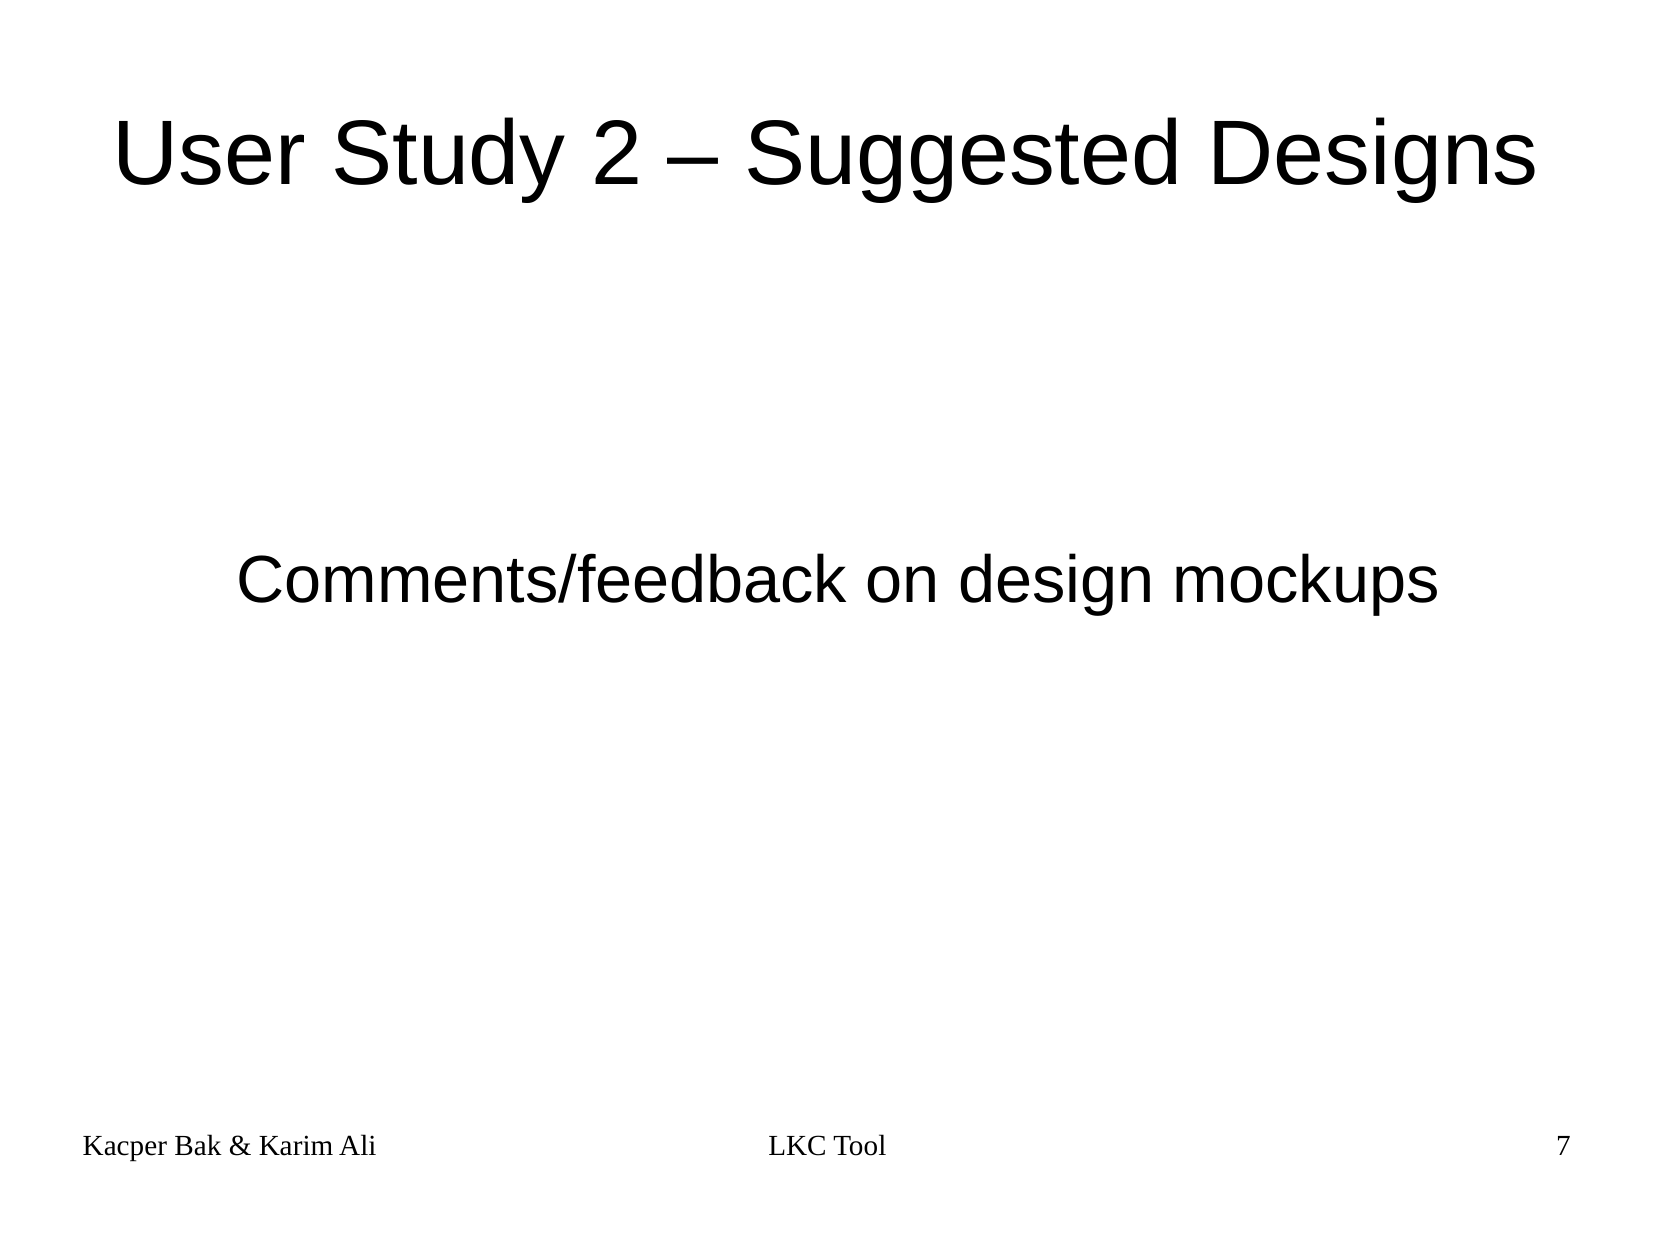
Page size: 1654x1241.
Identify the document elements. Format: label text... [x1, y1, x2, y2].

subtitle Comments/feedback on design mockups [82, 49, 1571, 1109]
